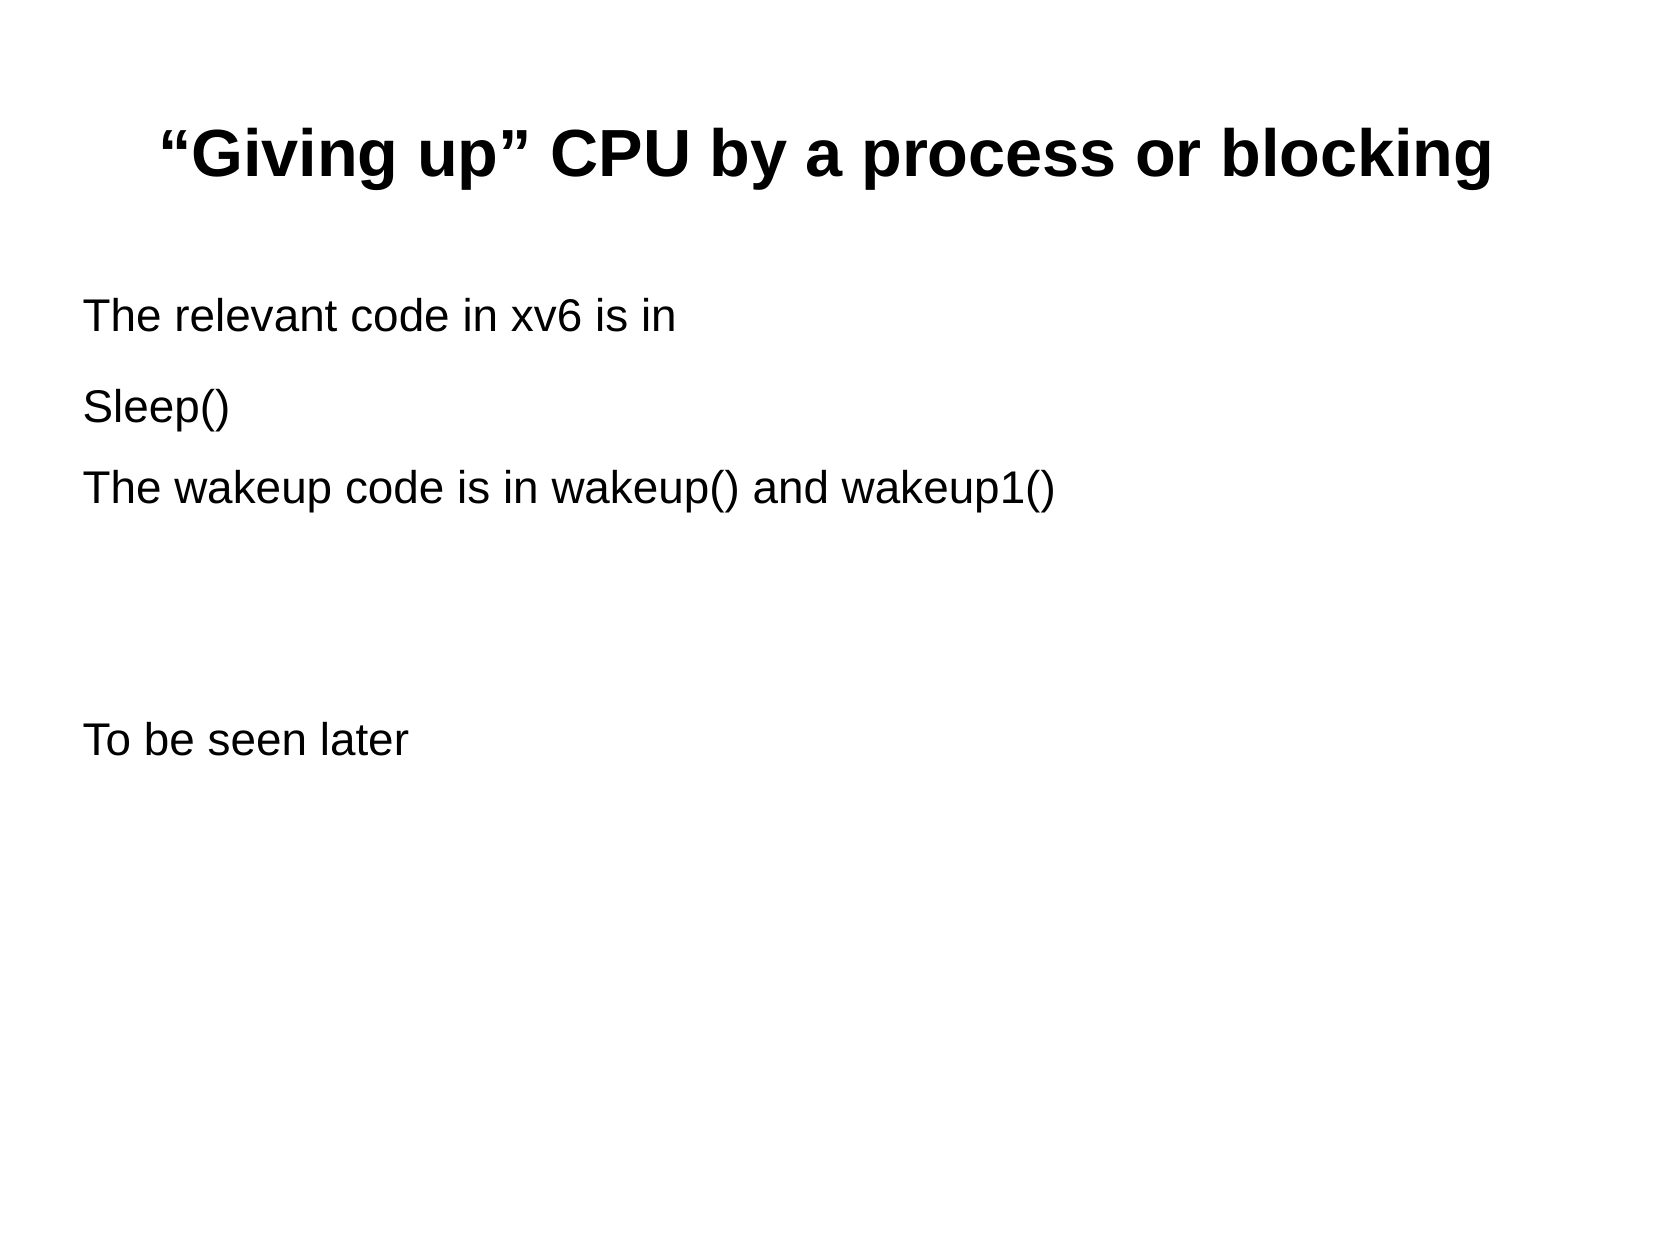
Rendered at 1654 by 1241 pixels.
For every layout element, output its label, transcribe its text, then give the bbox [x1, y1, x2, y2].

title “Giving up” CPU by a process or blocking [82, 49, 1571, 257]
list The relevant code in xv6 is in Sleep() The wakeup code is in wakeup() and wakeup1() To be seen later [82, 290, 1571, 1010]
